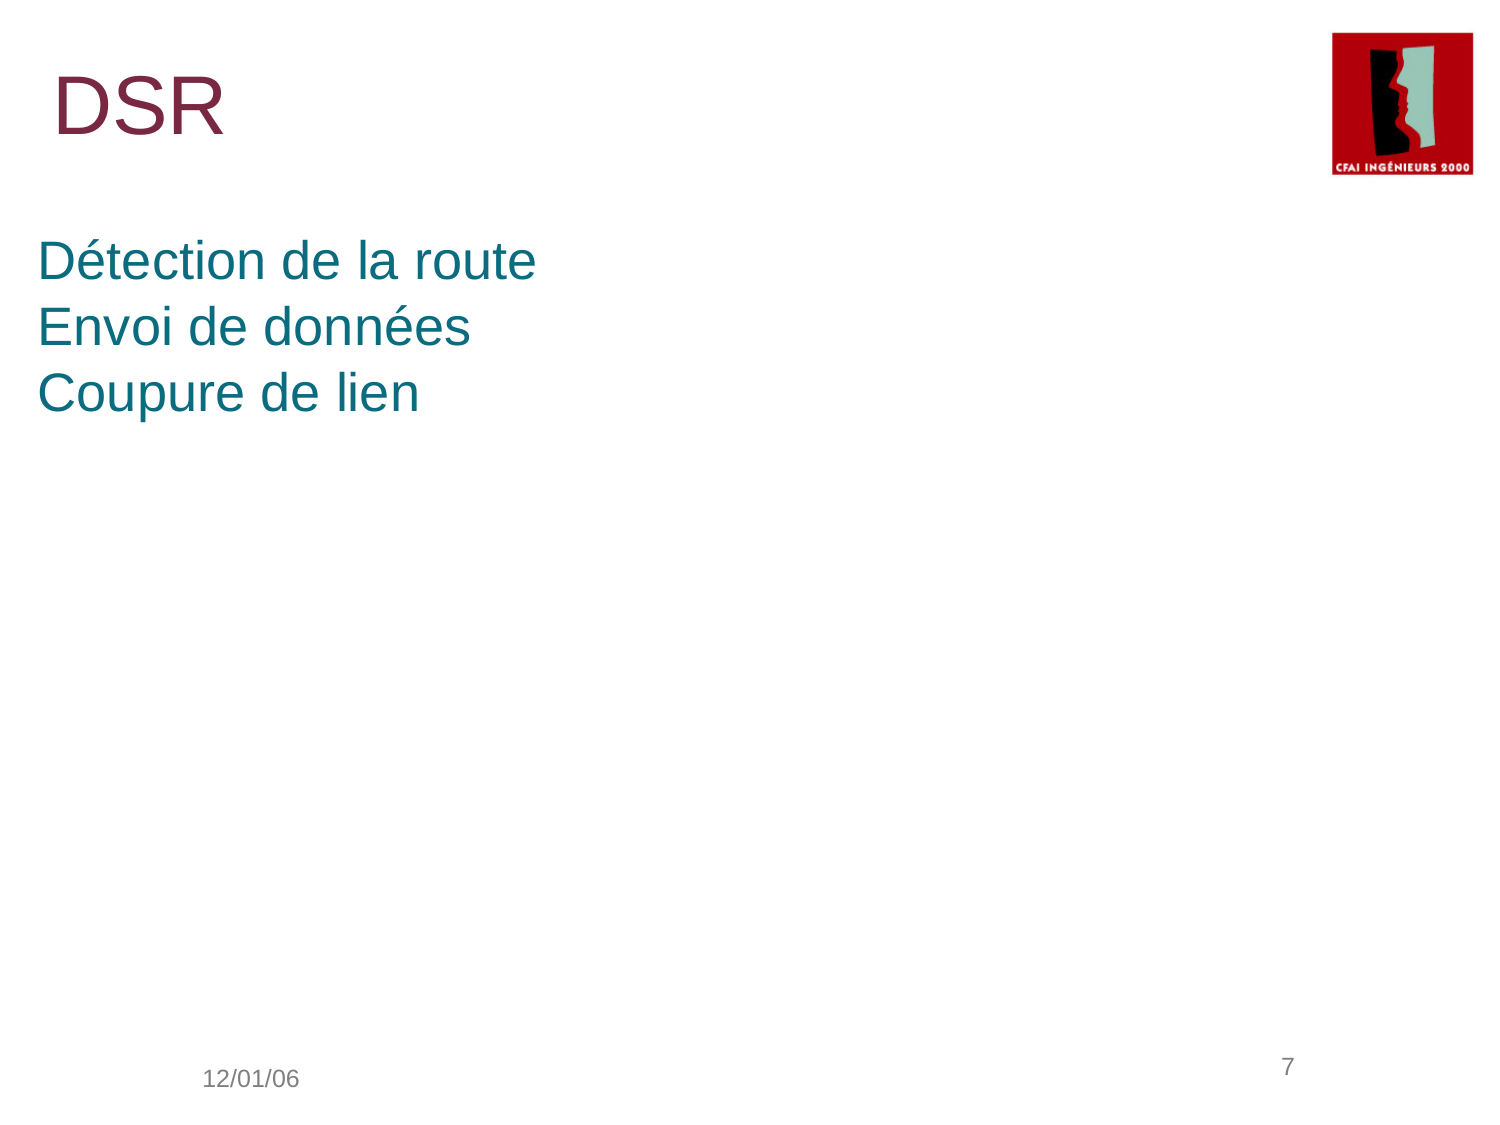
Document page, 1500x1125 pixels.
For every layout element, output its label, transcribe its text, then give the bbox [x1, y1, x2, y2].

list Détection de la route Envoi de données Coupure de lien [37, 237, 1463, 888]
title DSR [37, 58, 1326, 167]
picture [1328, 29, 1477, 178]
